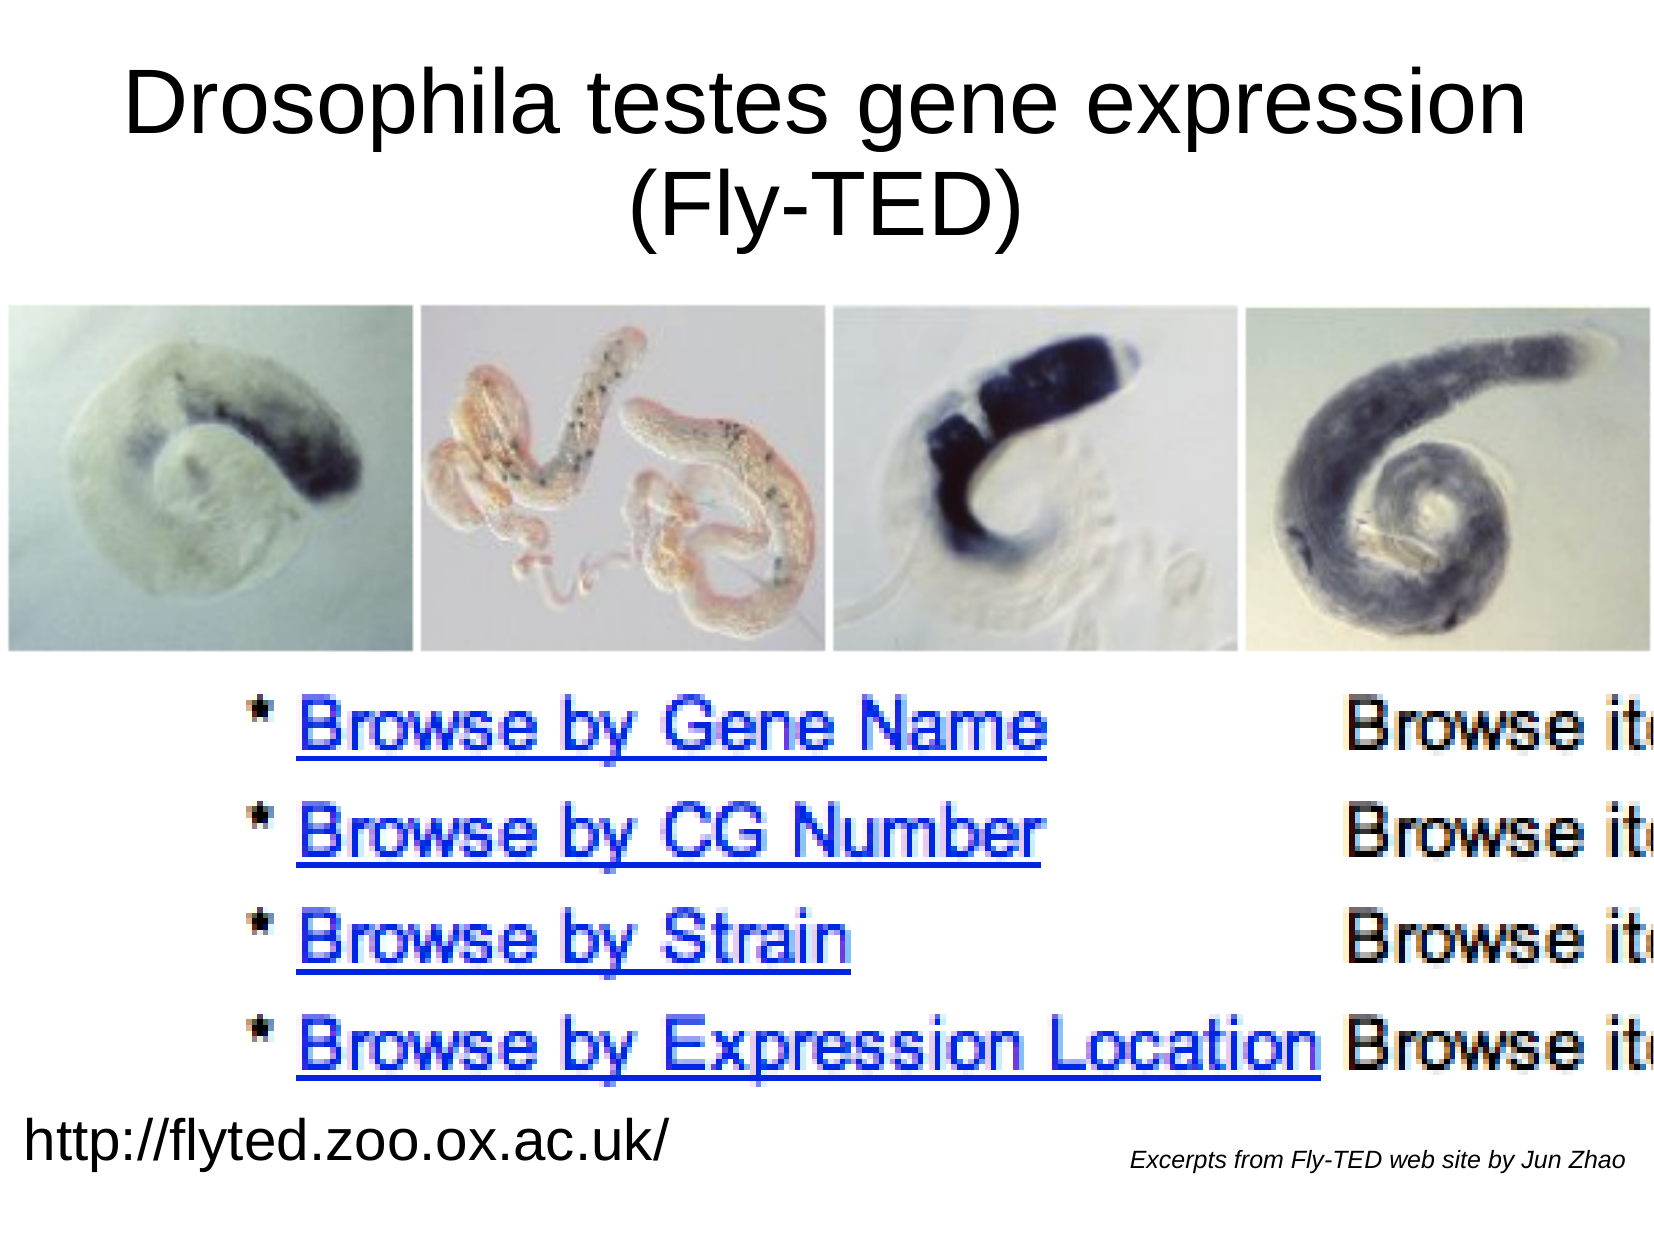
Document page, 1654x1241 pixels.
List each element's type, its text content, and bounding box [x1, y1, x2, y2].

picture [213, 661, 1654, 1104]
title Drosophila testes gene expression (Fly-TED) [82, 49, 1571, 257]
list http://flyted.zoo.ox.ac.uk/ [23, 1107, 1479, 1193]
text_box Excerpts from Fly-TED web site by Jun Zhao [1051, 1138, 1642, 1182]
picture [4, 298, 1654, 660]
